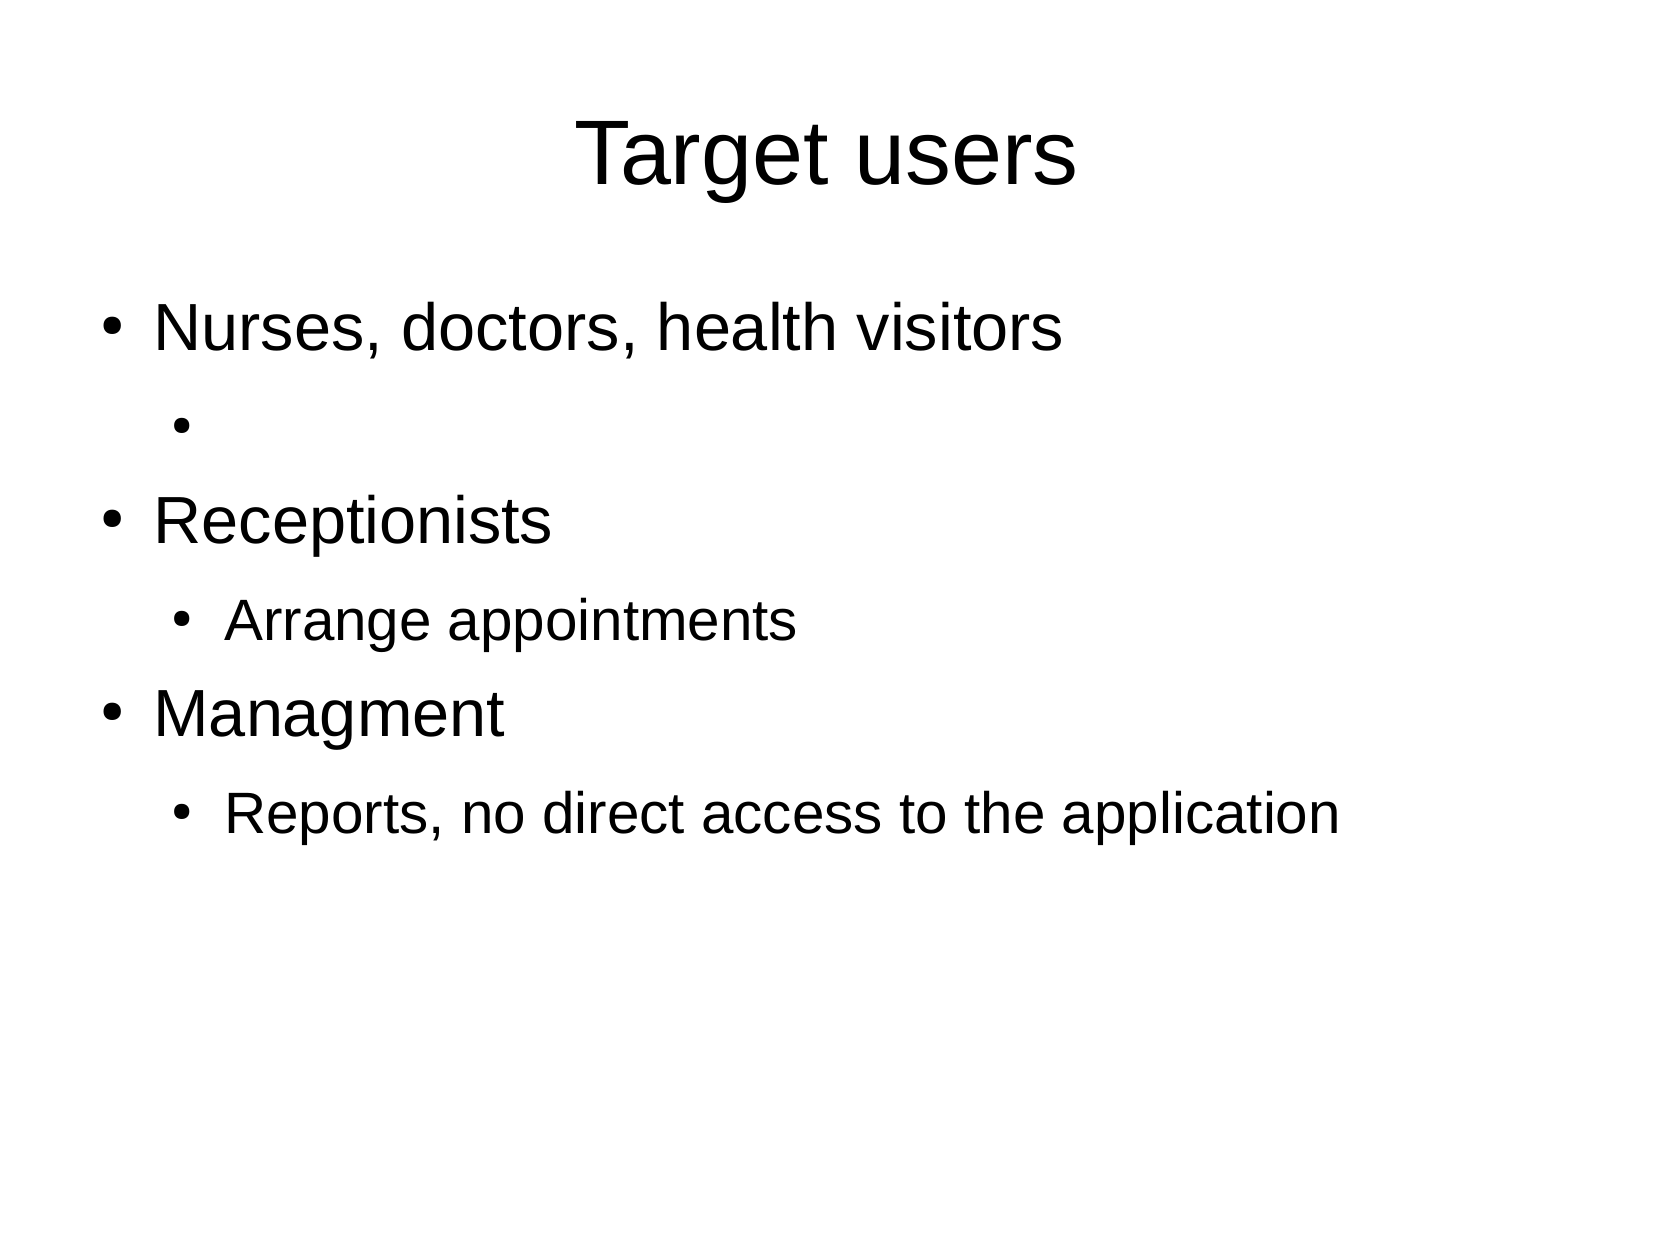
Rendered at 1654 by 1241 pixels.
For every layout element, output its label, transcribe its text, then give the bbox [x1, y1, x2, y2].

title Target users [82, 49, 1571, 257]
list Nurses, doctors, health visitors Receptionists Arrange appointments Managment Reports, no direct access to the application [82, 290, 1571, 1109]
